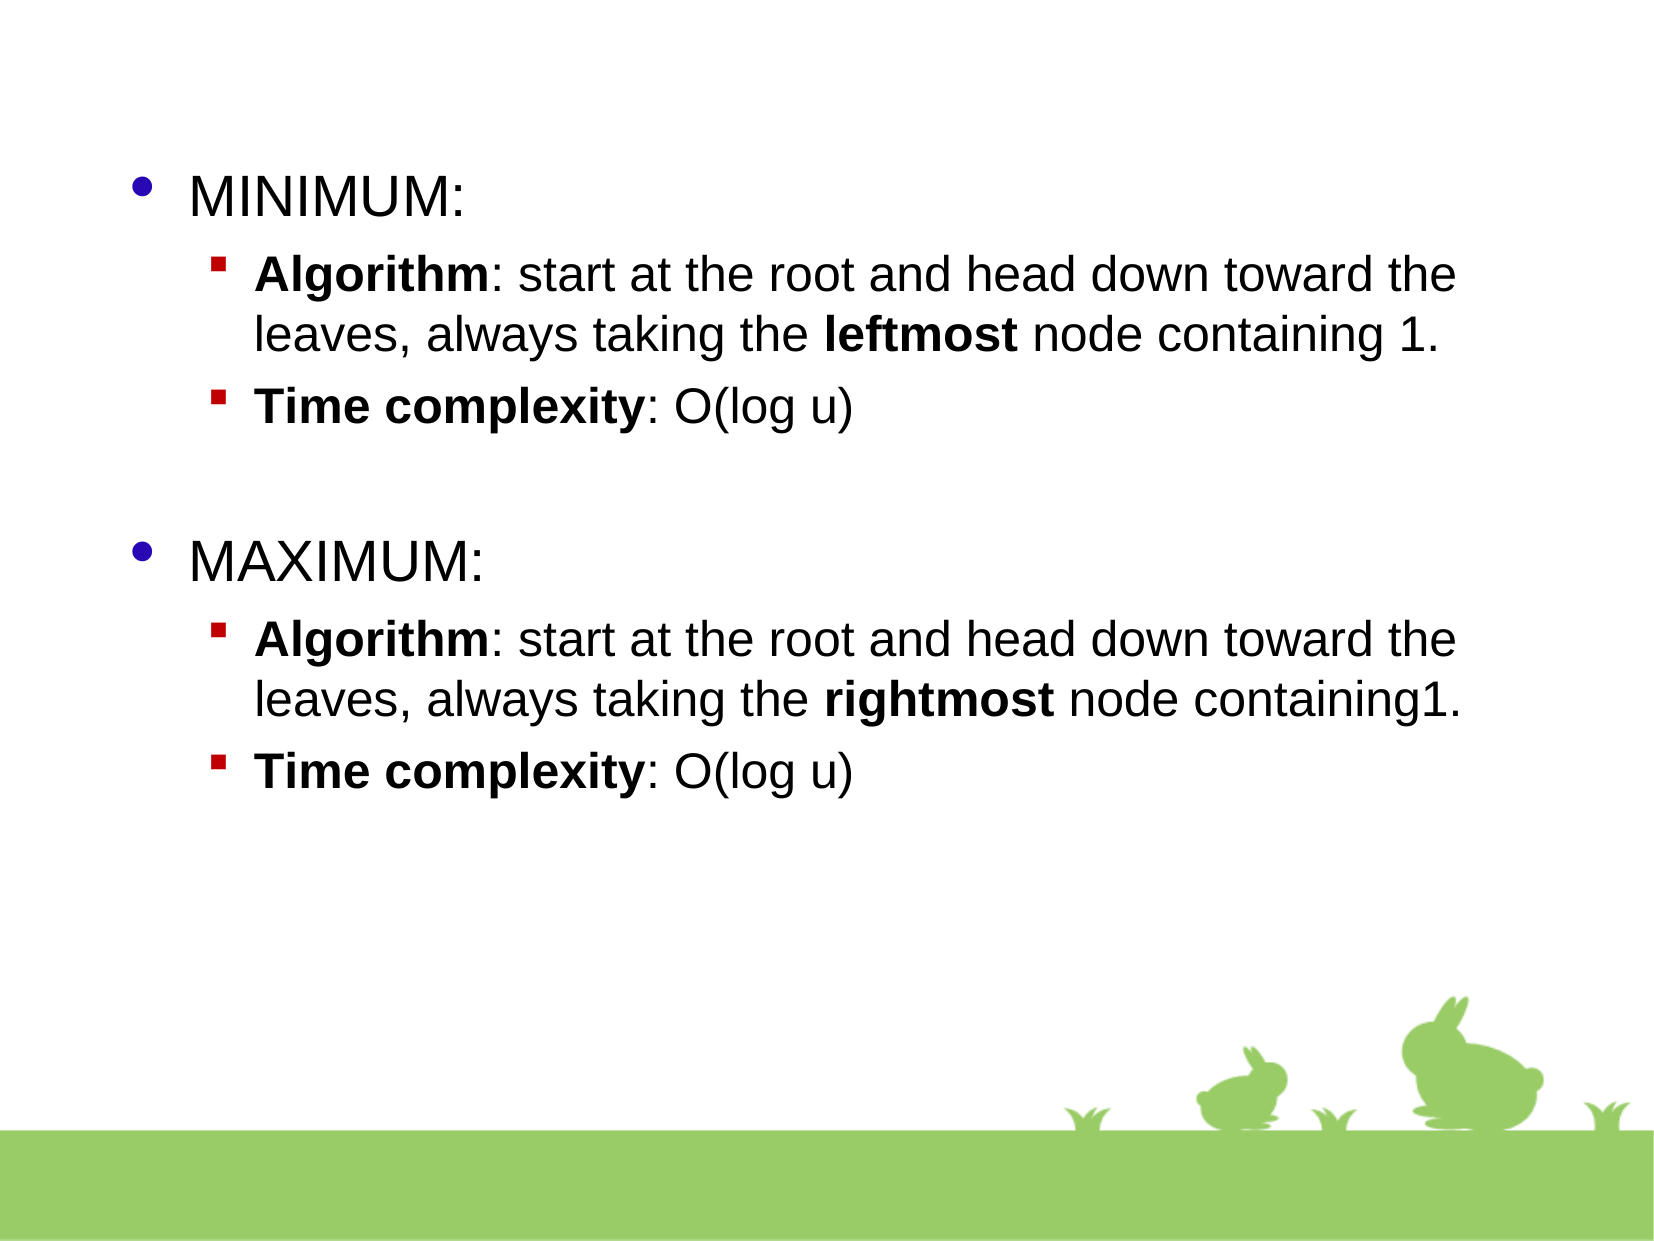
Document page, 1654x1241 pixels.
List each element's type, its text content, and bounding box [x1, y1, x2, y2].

text_box MINIMUM: Algorithm: start at the root and head down toward the leaves, always taking the leftmost node containing 1. Time complexity: O(log u) MAXIMUM: Algorithm: start at the root and head down toward the leaves, always taking the rightmost node containing1. Time complexity: O(log u) [130, 141, 1583, 799]
picture [0, 0, 1654, 1241]
